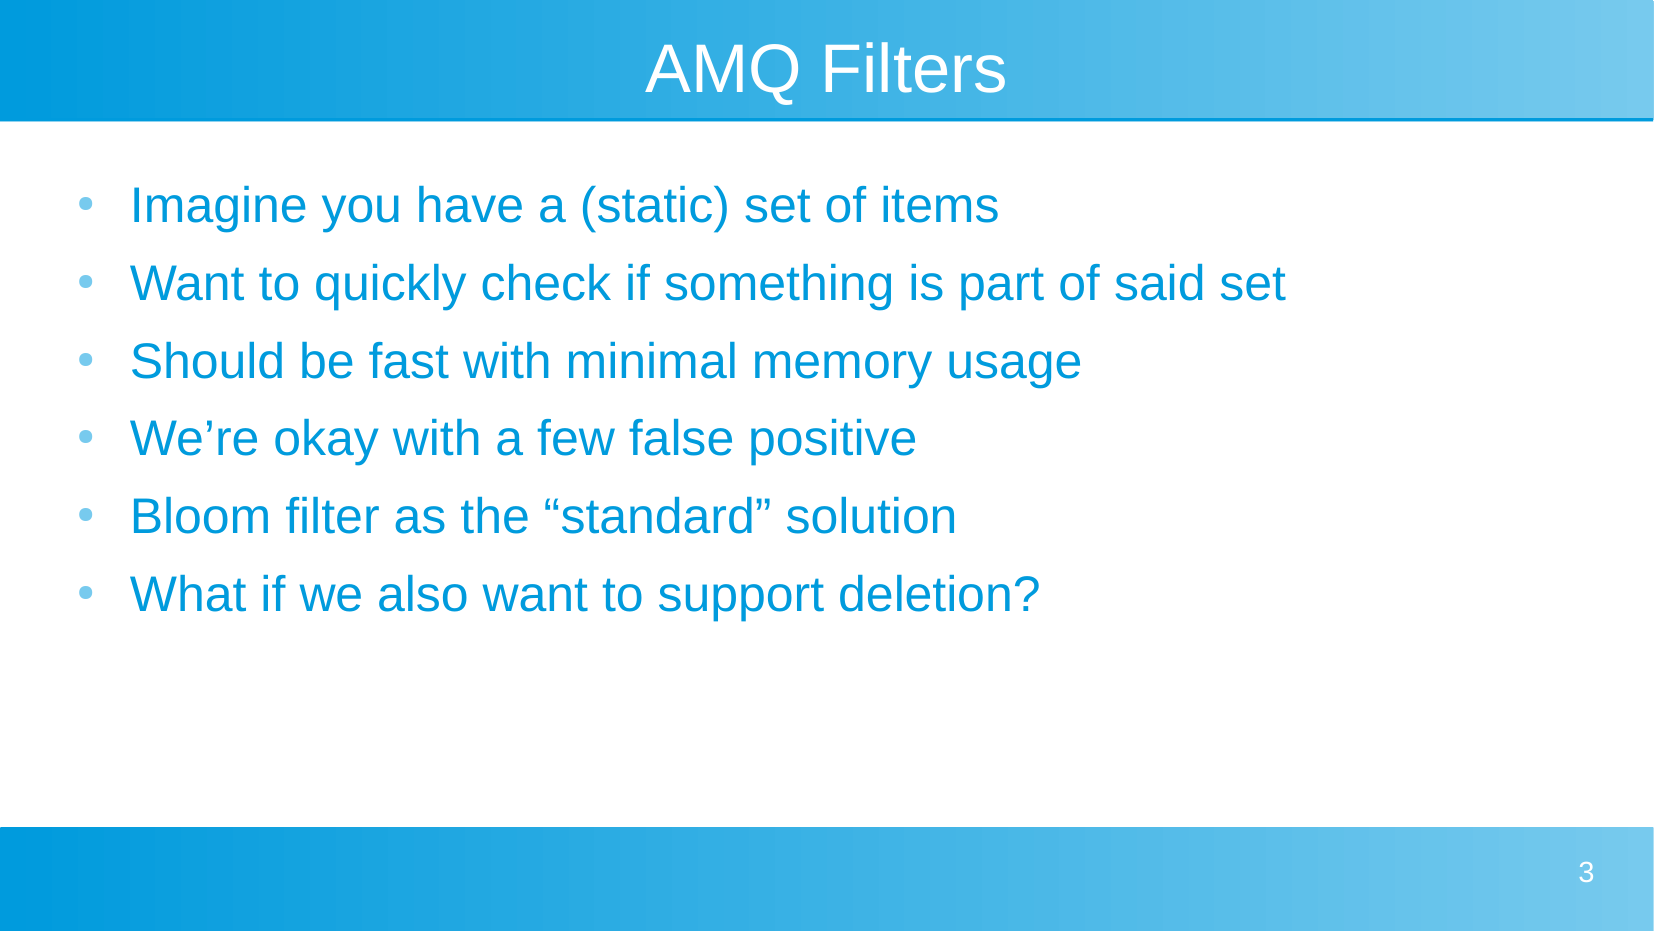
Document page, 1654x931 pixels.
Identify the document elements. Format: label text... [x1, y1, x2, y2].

list Imagine you have a (static) set of items Want to quickly check if something is part of said set Should be fast with minimal memory usage We’re okay with a few false positive Bloom filter as the “standard” solution What if we also want to support deletion? [59, 177, 1595, 768]
title AMQ Filters [59, 29, 1595, 108]
